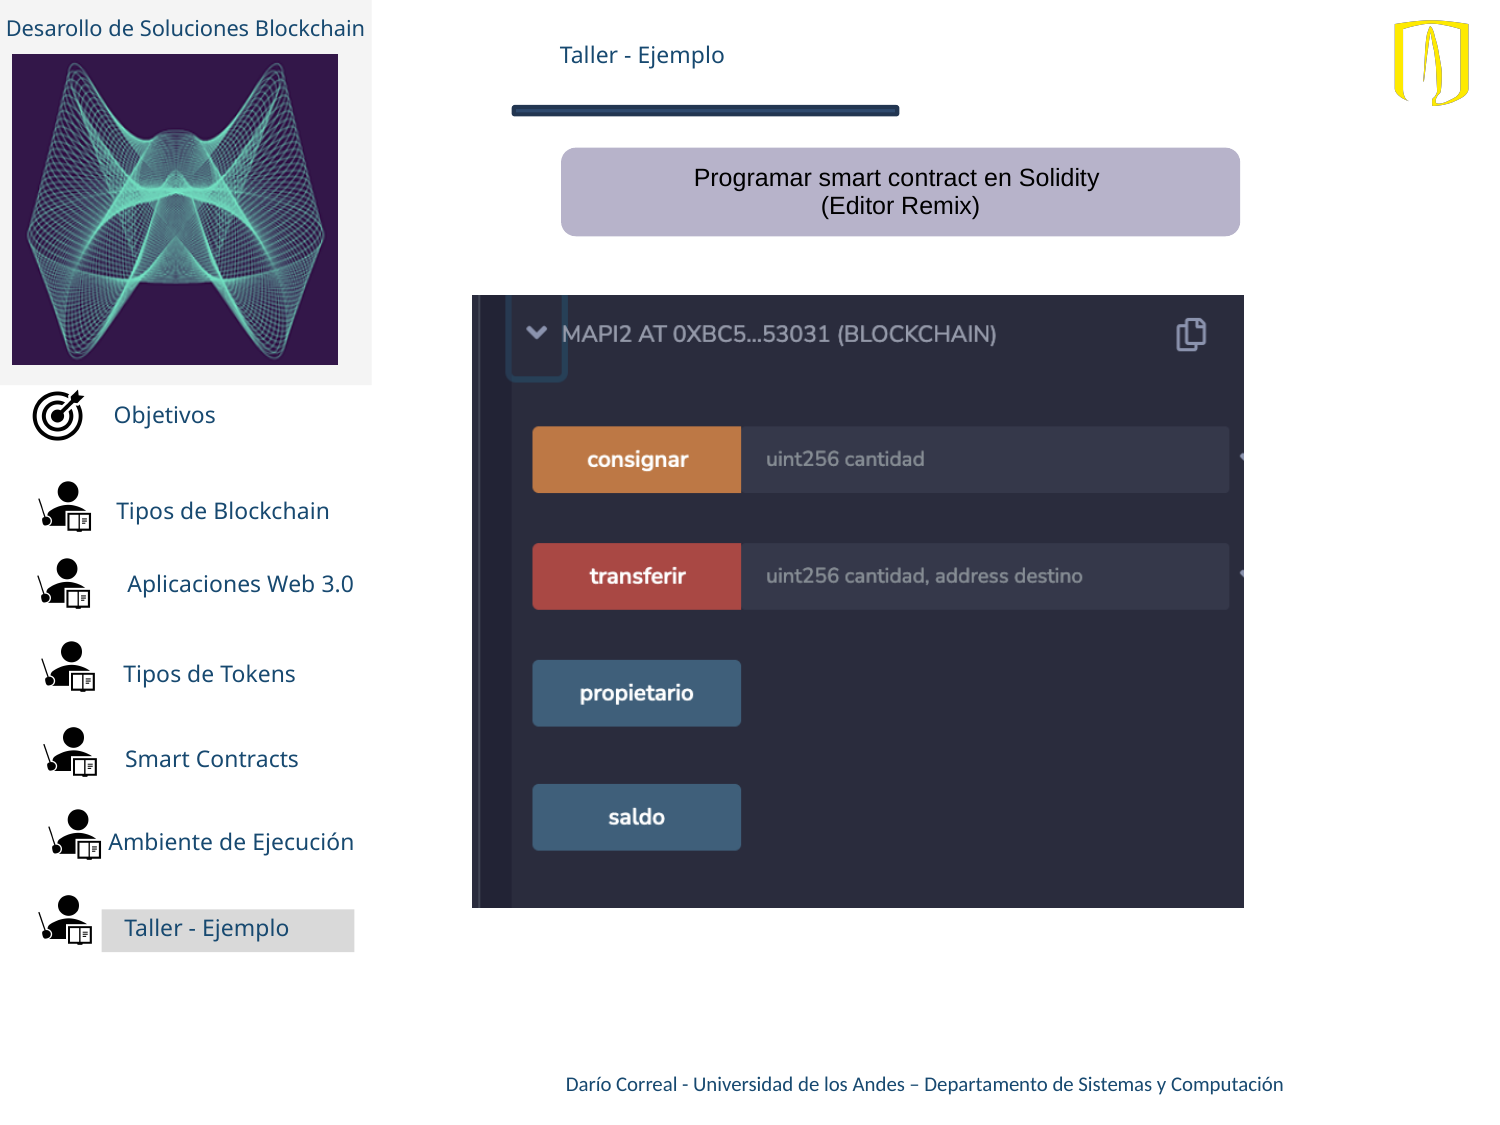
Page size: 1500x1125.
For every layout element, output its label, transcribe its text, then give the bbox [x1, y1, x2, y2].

text_box Taller - Ejemplo [109, 905, 305, 949]
picture [12, 54, 338, 365]
text_box Programar smart contract en Solidity (Editor Remix) [561, 147, 1241, 237]
text_box Aplicaciones Web 3.0 [112, 562, 370, 605]
picture [36, 549, 98, 612]
picture [1387, 19, 1476, 107]
text_box Tipos de Tokens [108, 652, 312, 695]
picture [27, 384, 90, 446]
text_box Darío Correal - Universidad de los Andes – Departamento de Sistemas y Computación [551, 1062, 1300, 1103]
picture [47, 800, 109, 863]
text_box Taller - Ejemplo [544, 32, 740, 76]
picture [37, 472, 99, 535]
text_box [101, 909, 355, 953]
picture [40, 632, 103, 695]
picture [37, 886, 100, 948]
picture [42, 718, 105, 780]
picture [472, 295, 1244, 908]
text_box [513, 107, 898, 115]
text_box Smart Contracts [110, 737, 314, 781]
text_box Ambiente de Ejecución [63, 820, 370, 863]
text_box Tipos de Blockchain [101, 489, 346, 532]
text_box Objetivos [98, 393, 231, 437]
